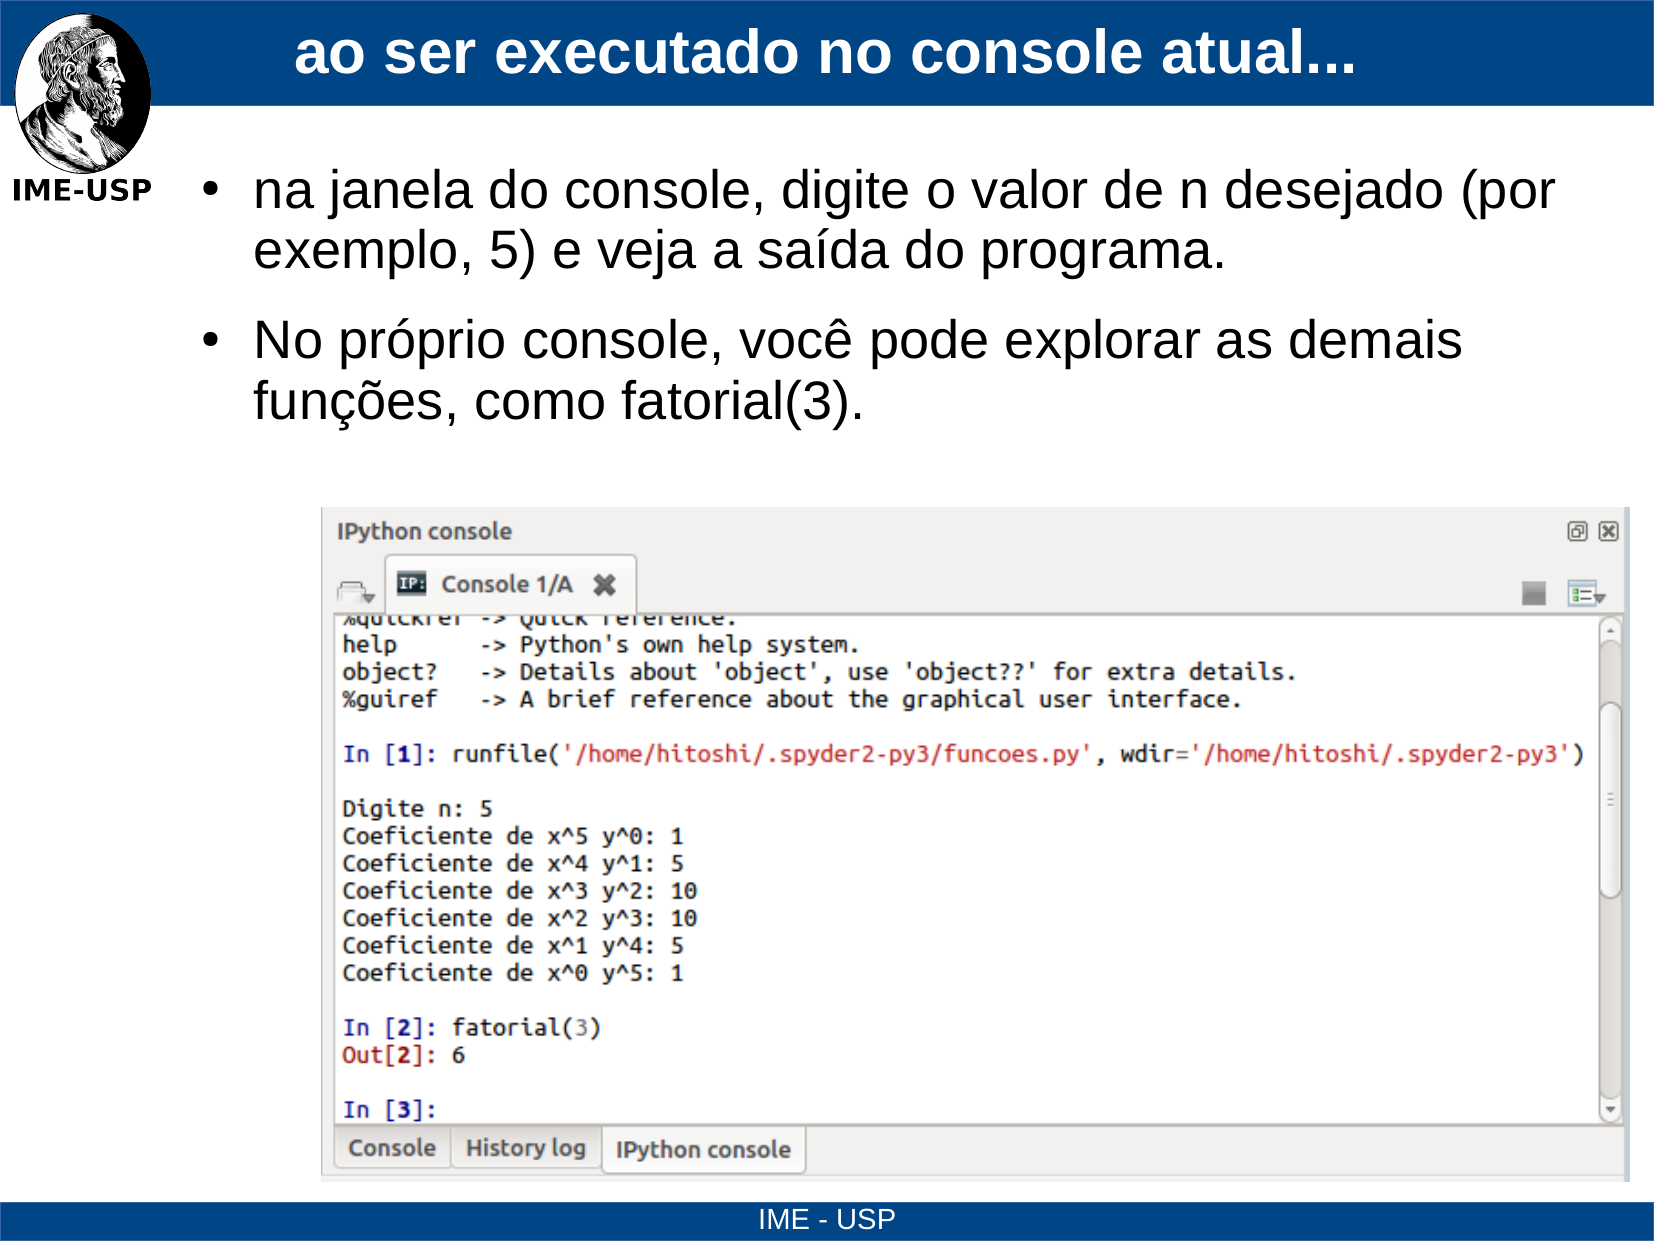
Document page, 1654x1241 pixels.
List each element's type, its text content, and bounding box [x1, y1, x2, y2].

list na janela do console, digite o valor de n desejado (por exemplo, 5) e veja a saída do programa. No próprio console, você pode explorar as demais funções, como fatorial(3). [183, 159, 1589, 597]
title ao ser executado no console atual... [0, 0, 1654, 106]
picture [321, 507, 1630, 1182]
picture [14, 106, 151, 201]
